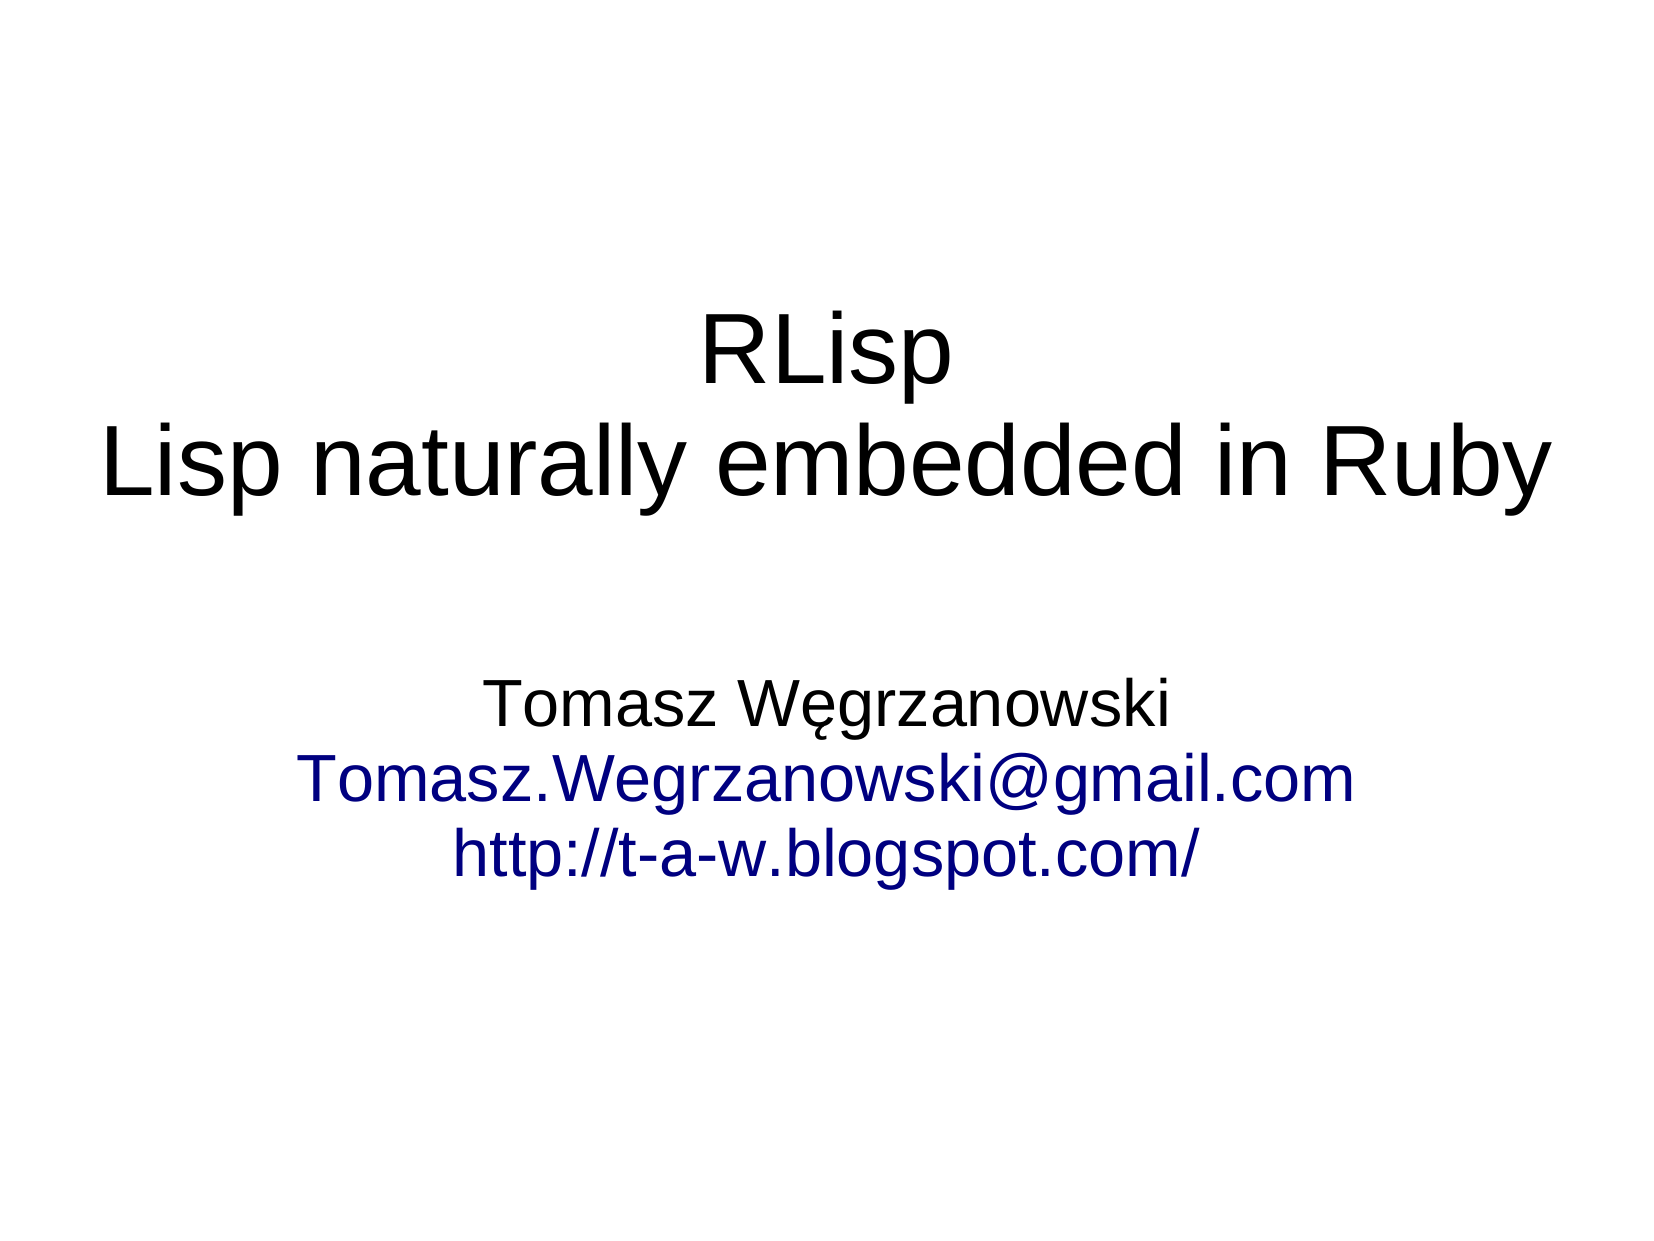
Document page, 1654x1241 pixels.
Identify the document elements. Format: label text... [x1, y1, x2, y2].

subtitle RLisp Lisp naturally embedded in Ruby Tomasz Węgrzanowski Tomasz.Wegrzanowski@gmail.com http://t-a-w.blogspot.com/ [82, 75, 1571, 1109]
